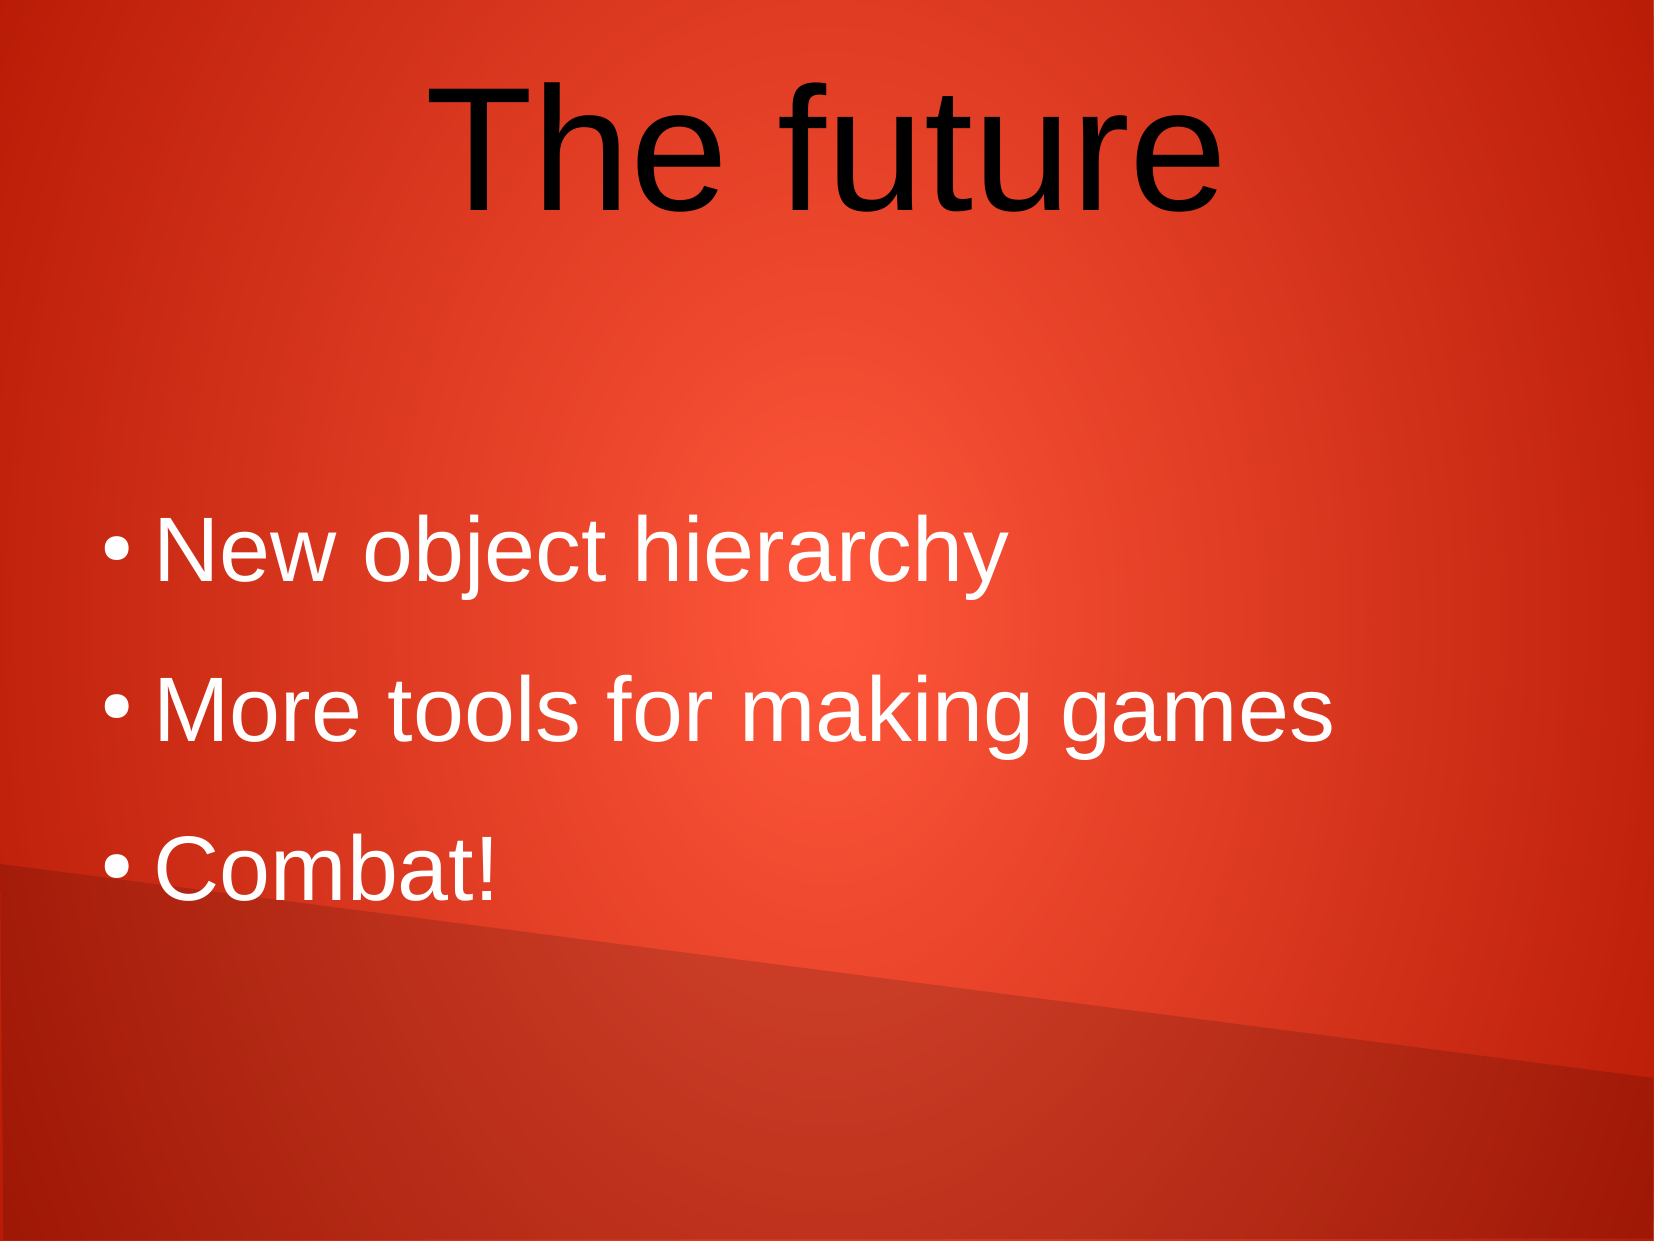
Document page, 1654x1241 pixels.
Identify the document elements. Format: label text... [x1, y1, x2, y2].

list New object hierarchy More tools for making games Combat! [82, 299, 1571, 1019]
title The future [82, 47, 1571, 252]
